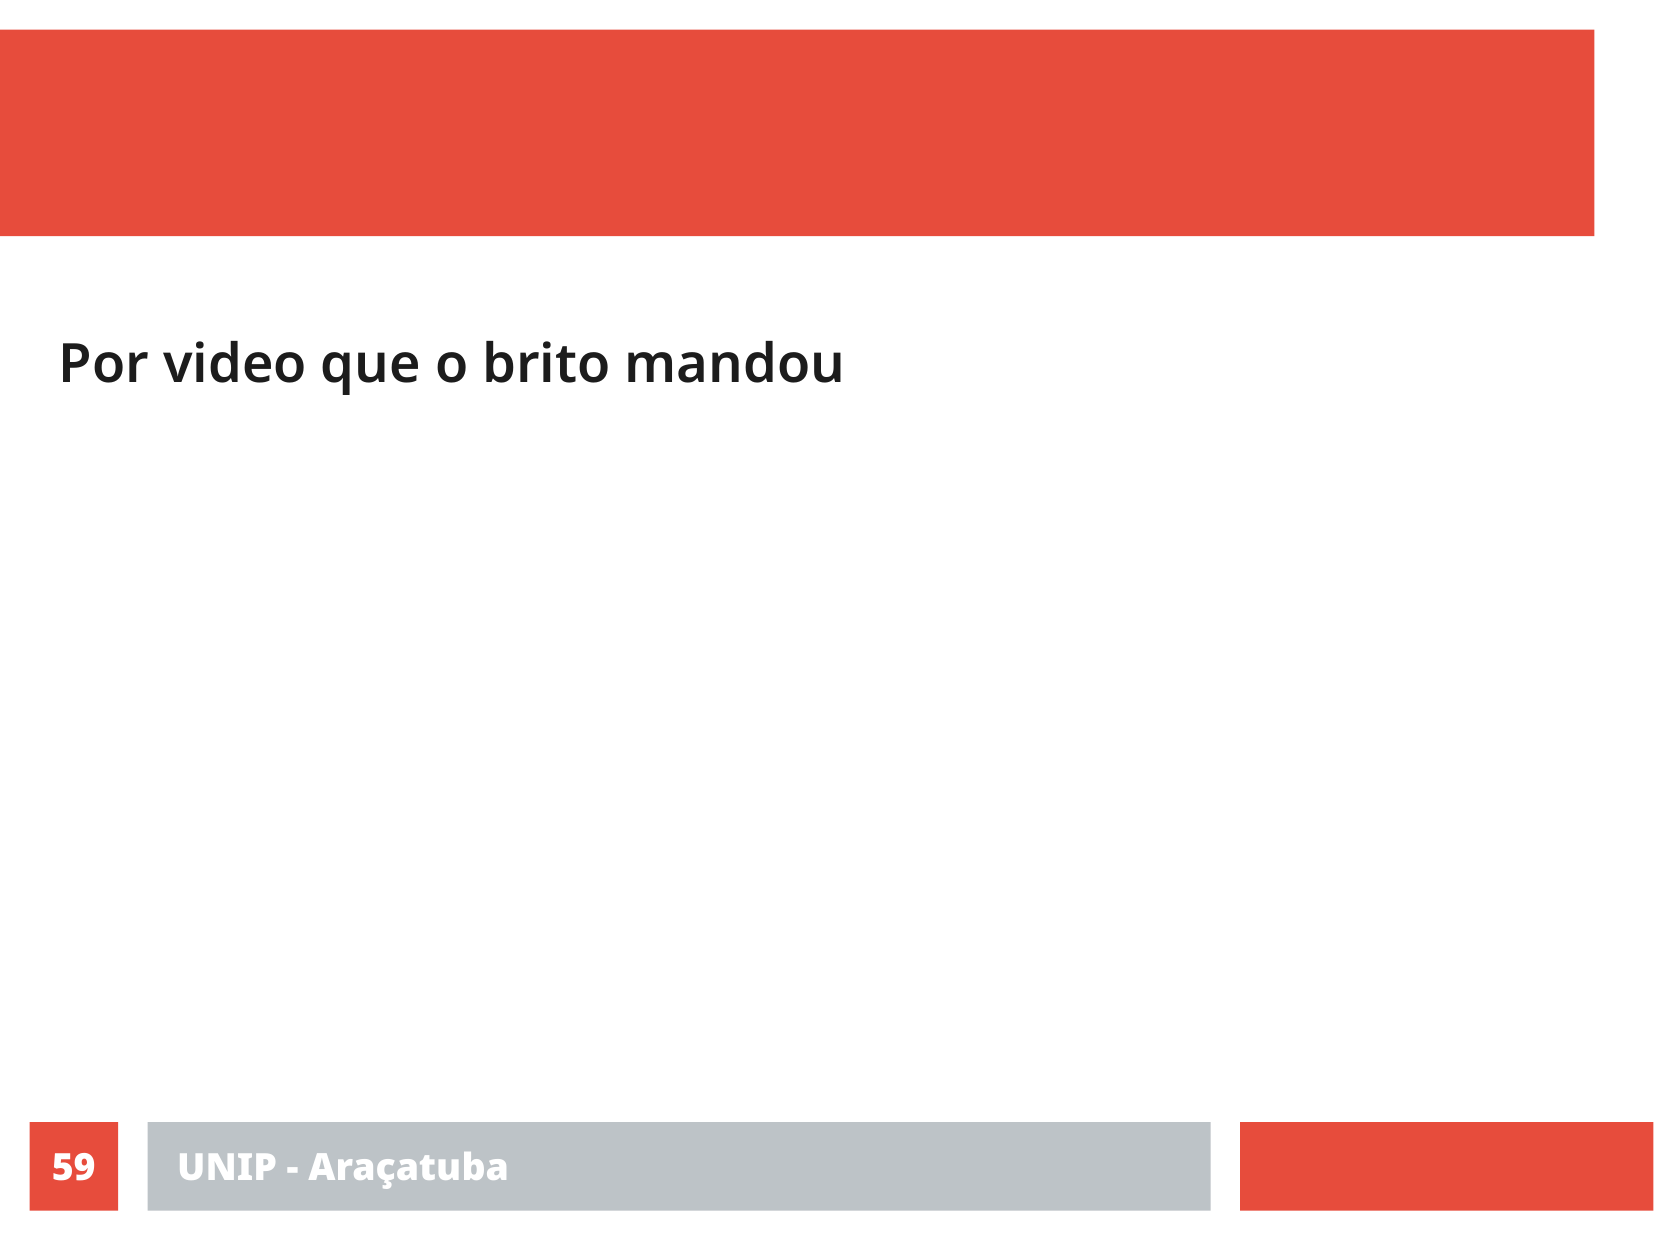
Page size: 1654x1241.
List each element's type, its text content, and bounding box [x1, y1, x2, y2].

list Por video que o brito mandou [59, 324, 1565, 1093]
